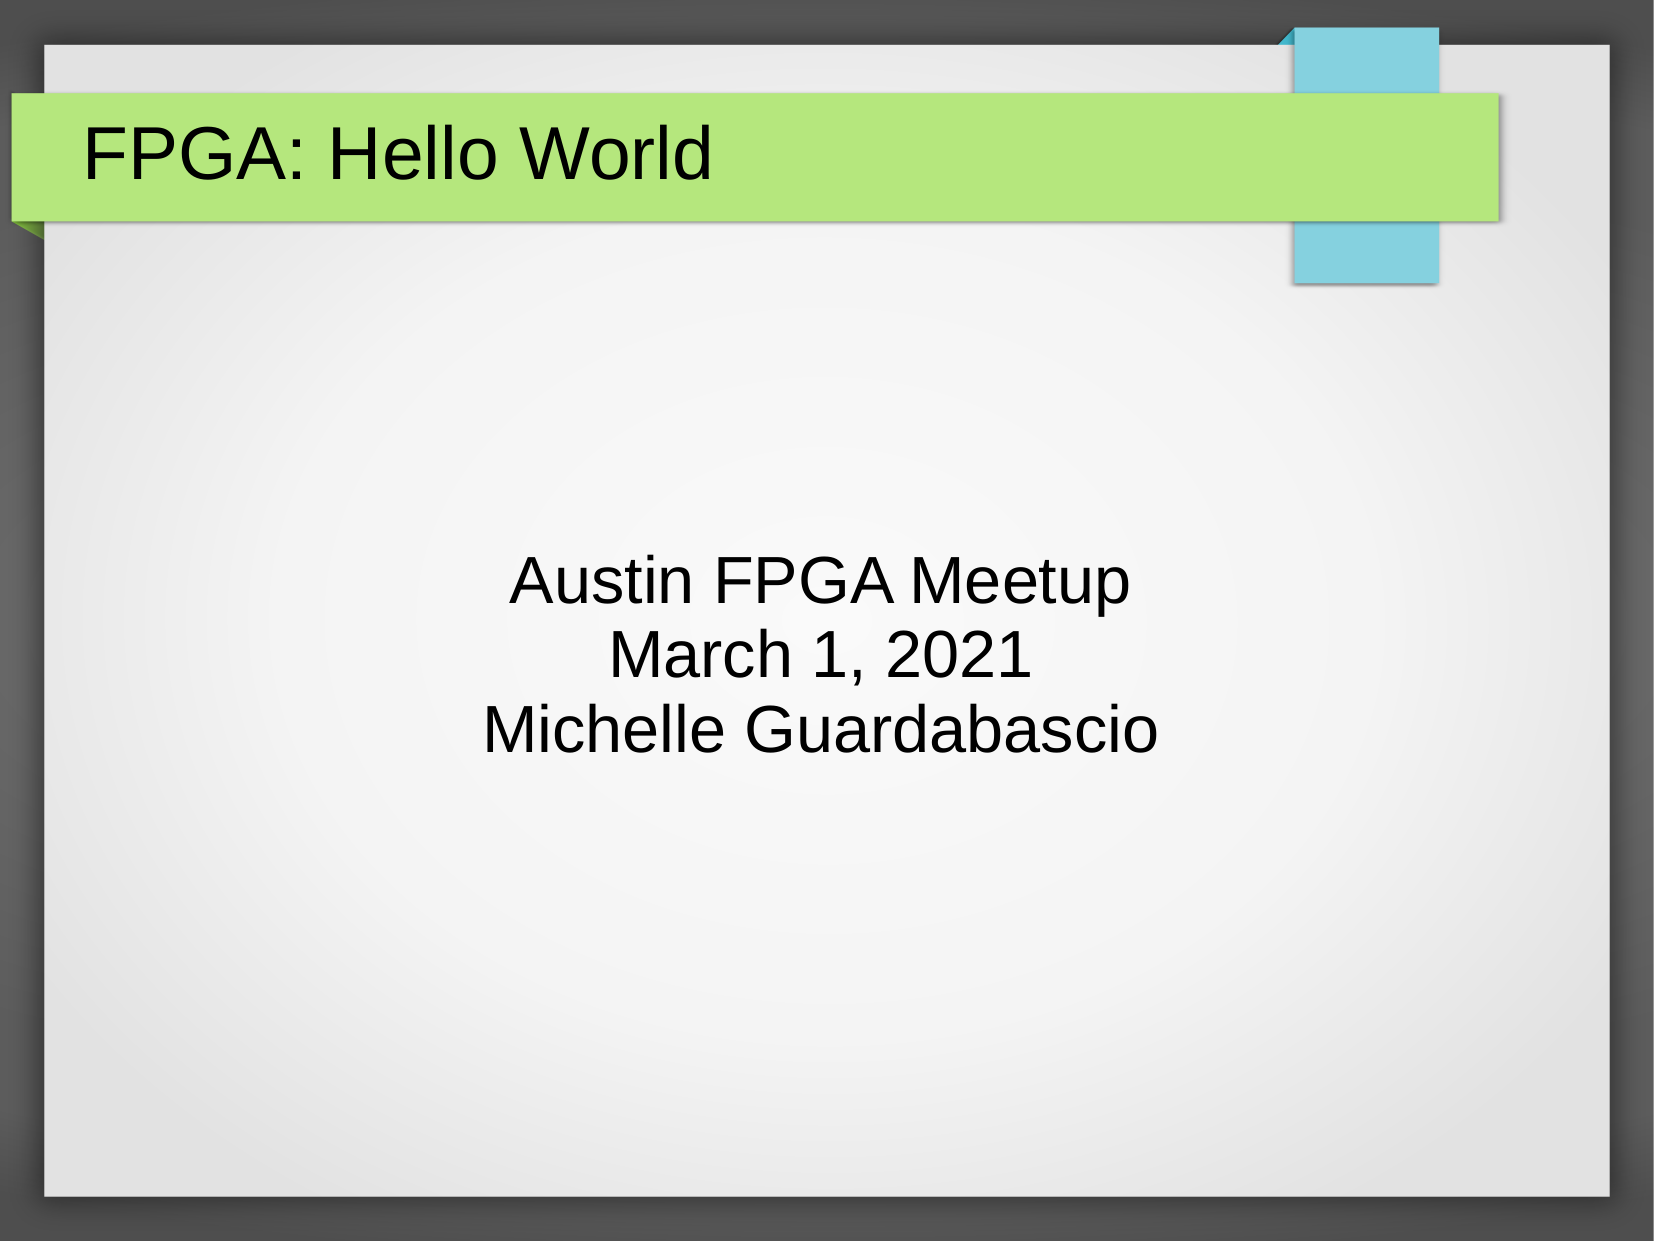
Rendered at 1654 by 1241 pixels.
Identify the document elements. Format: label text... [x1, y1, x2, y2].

picture [0, 0, 1654, 1241]
title FPGA: Hello World [82, 94, 1264, 213]
subtitle Austin FPGA Meetup March 1, 2021 Michelle Guardabascio [76, 295, 1565, 1015]
